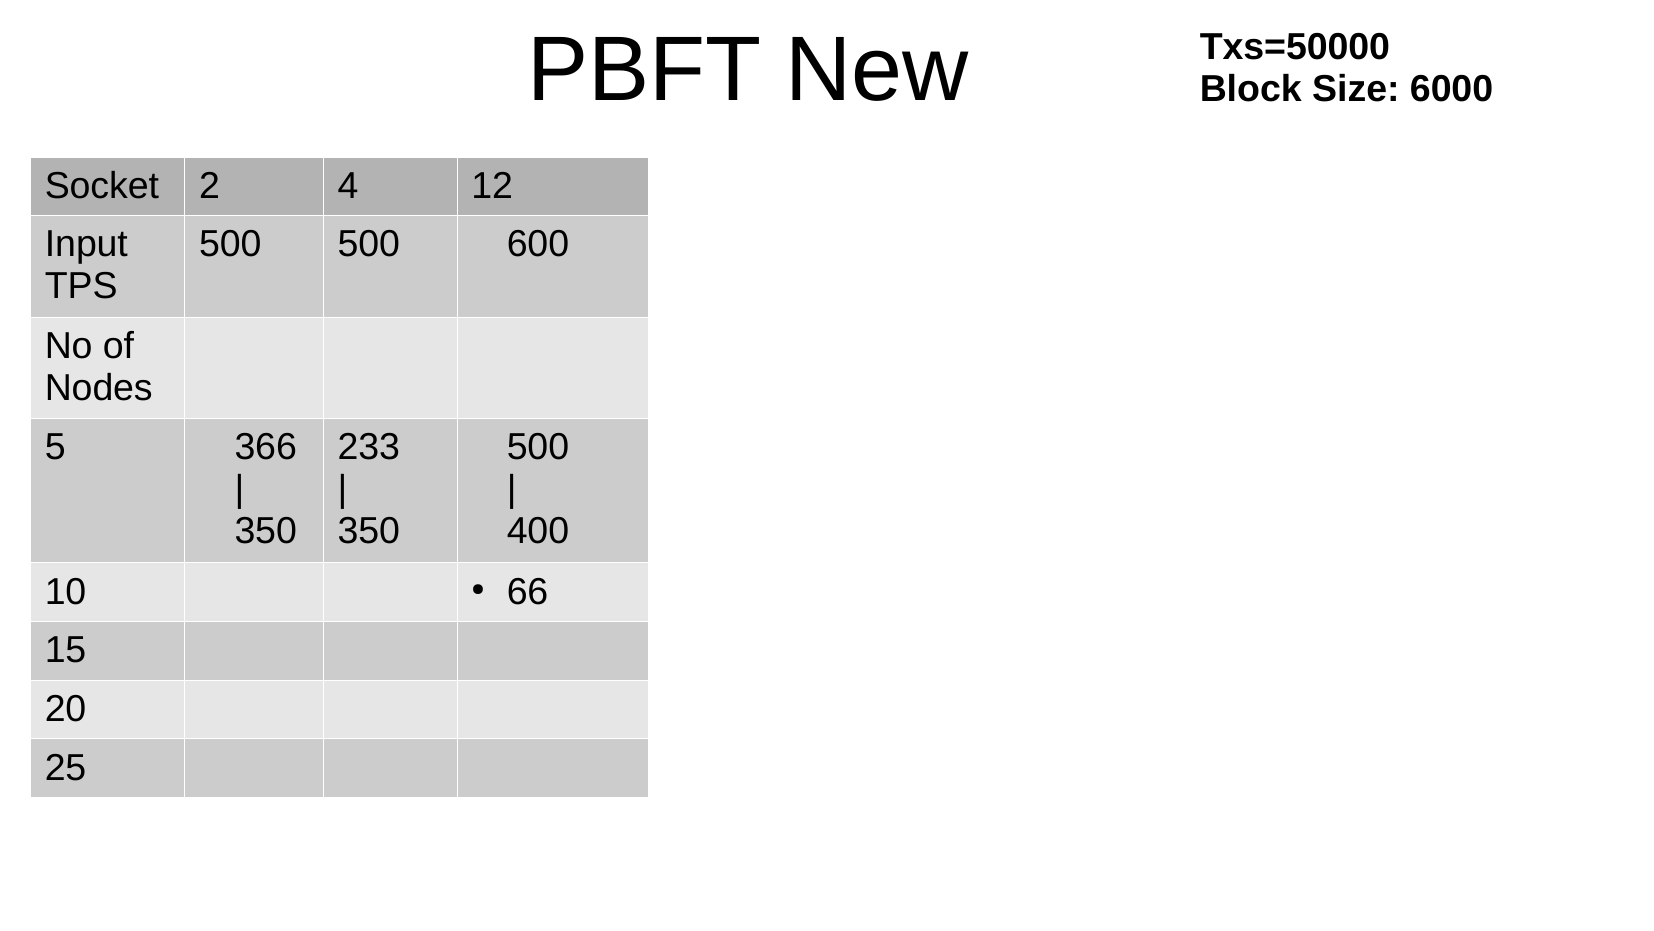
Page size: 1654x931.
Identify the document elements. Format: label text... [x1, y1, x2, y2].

table_cell 66 [458, 563, 648, 621]
table_cell [458, 318, 648, 418]
table_cell 5 [31, 419, 184, 562]
table_cell [324, 739, 457, 797]
table_header Socket [31, 158, 184, 215]
table_cell [324, 622, 457, 680]
table_cell [458, 622, 648, 680]
table_cell 25 [31, 739, 184, 797]
table_cell 366 | 350 [185, 419, 323, 562]
table_cell No of Nodes [31, 318, 184, 418]
table_cell Input TPS [31, 216, 184, 317]
table_cell [185, 563, 323, 621]
table_cell 600 [458, 216, 648, 317]
table_header 2 [185, 158, 323, 215]
table_cell [458, 739, 648, 797]
table_cell [185, 622, 323, 680]
table_cell 500 [185, 216, 323, 317]
table_cell [324, 563, 457, 621]
table_cell 233 | 350 [324, 419, 457, 562]
table_cell 500 [324, 216, 457, 317]
title PBFT New [255, 17, 1268, 121]
table_cell [185, 681, 323, 738]
text_box Txs=50000 Block Size: 6000 [1185, 18, 1621, 160]
table_cell 20 [31, 681, 184, 738]
table_cell 15 [31, 622, 184, 680]
table_cell [324, 681, 457, 738]
table_cell [324, 318, 457, 418]
table_header 12 [458, 158, 648, 215]
table_cell 500 | 400 [458, 419, 648, 562]
table_cell [185, 739, 323, 797]
table_header 4 [324, 158, 457, 215]
table_cell 10 [31, 563, 184, 621]
table_cell [458, 681, 648, 738]
table_cell [185, 318, 323, 418]
